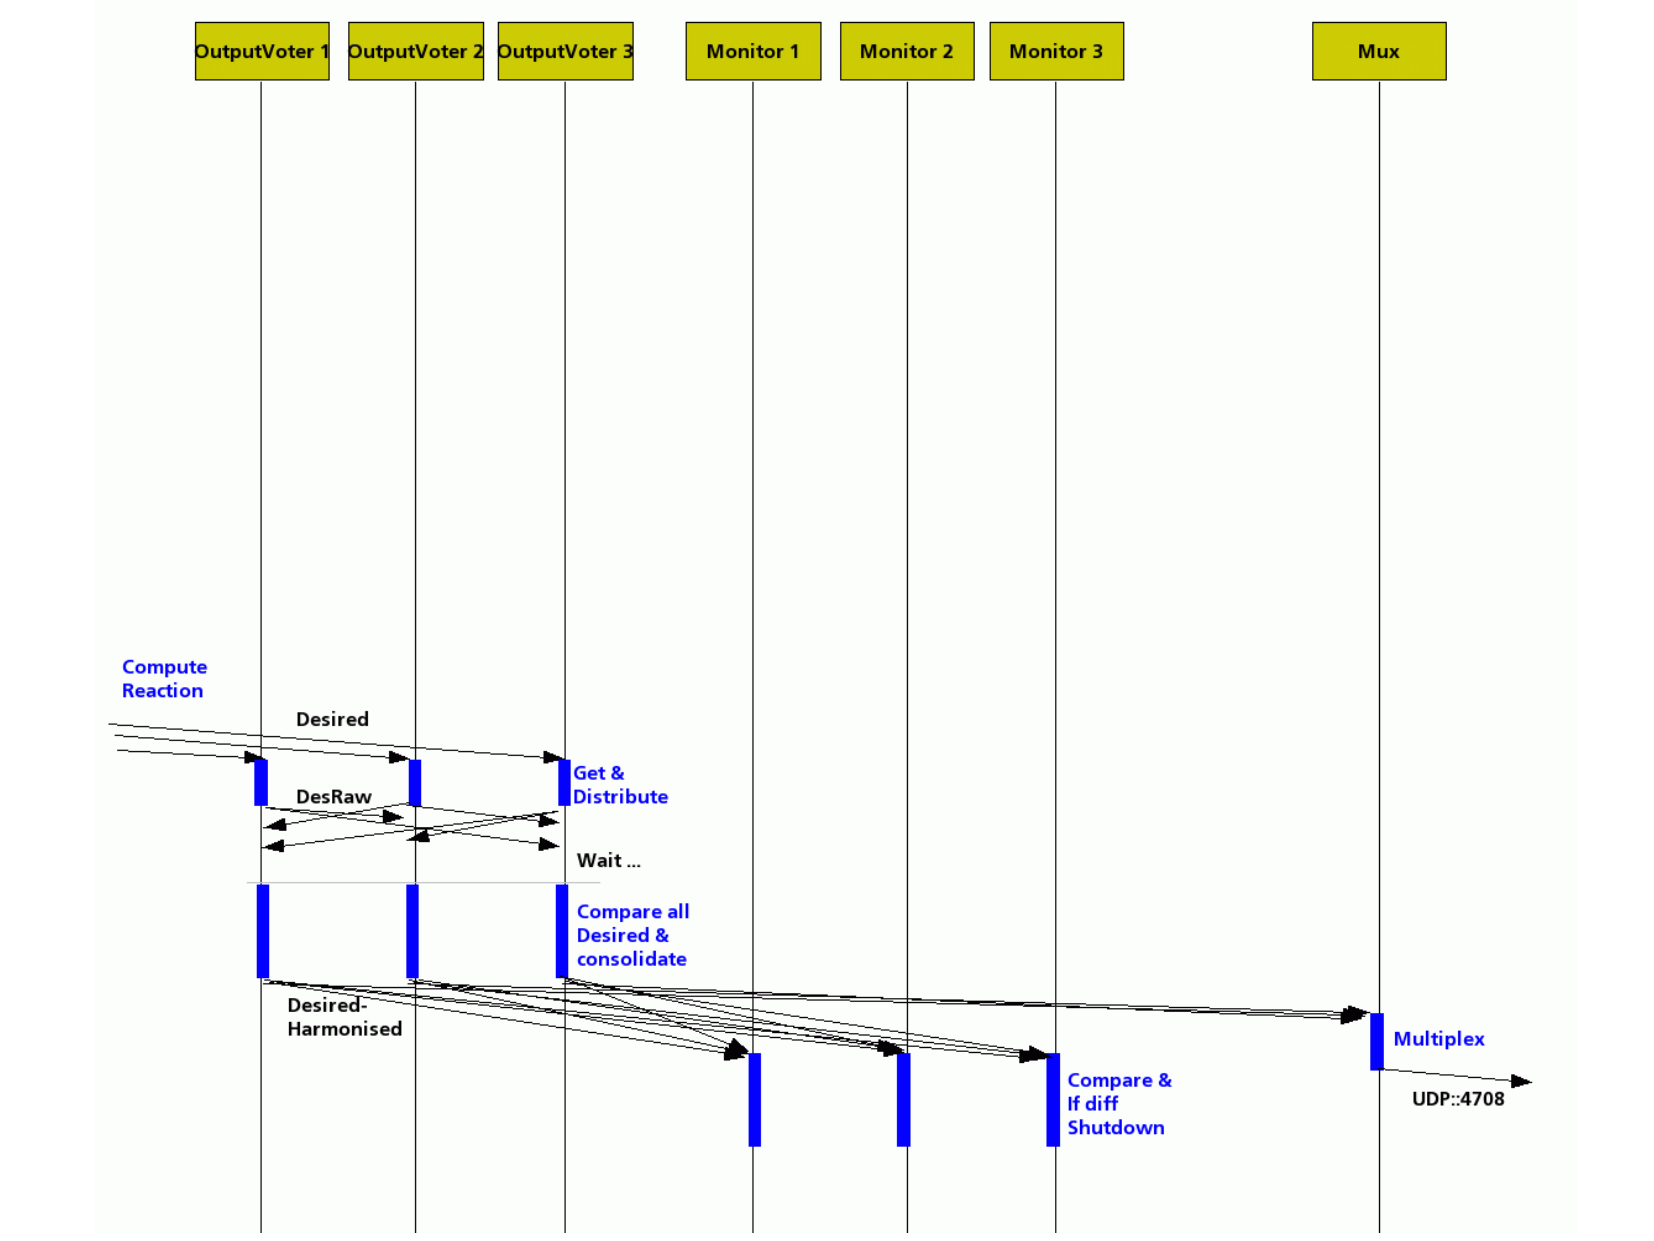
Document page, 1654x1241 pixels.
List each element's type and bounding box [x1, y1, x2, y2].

picture [95, 0, 1578, 1233]
